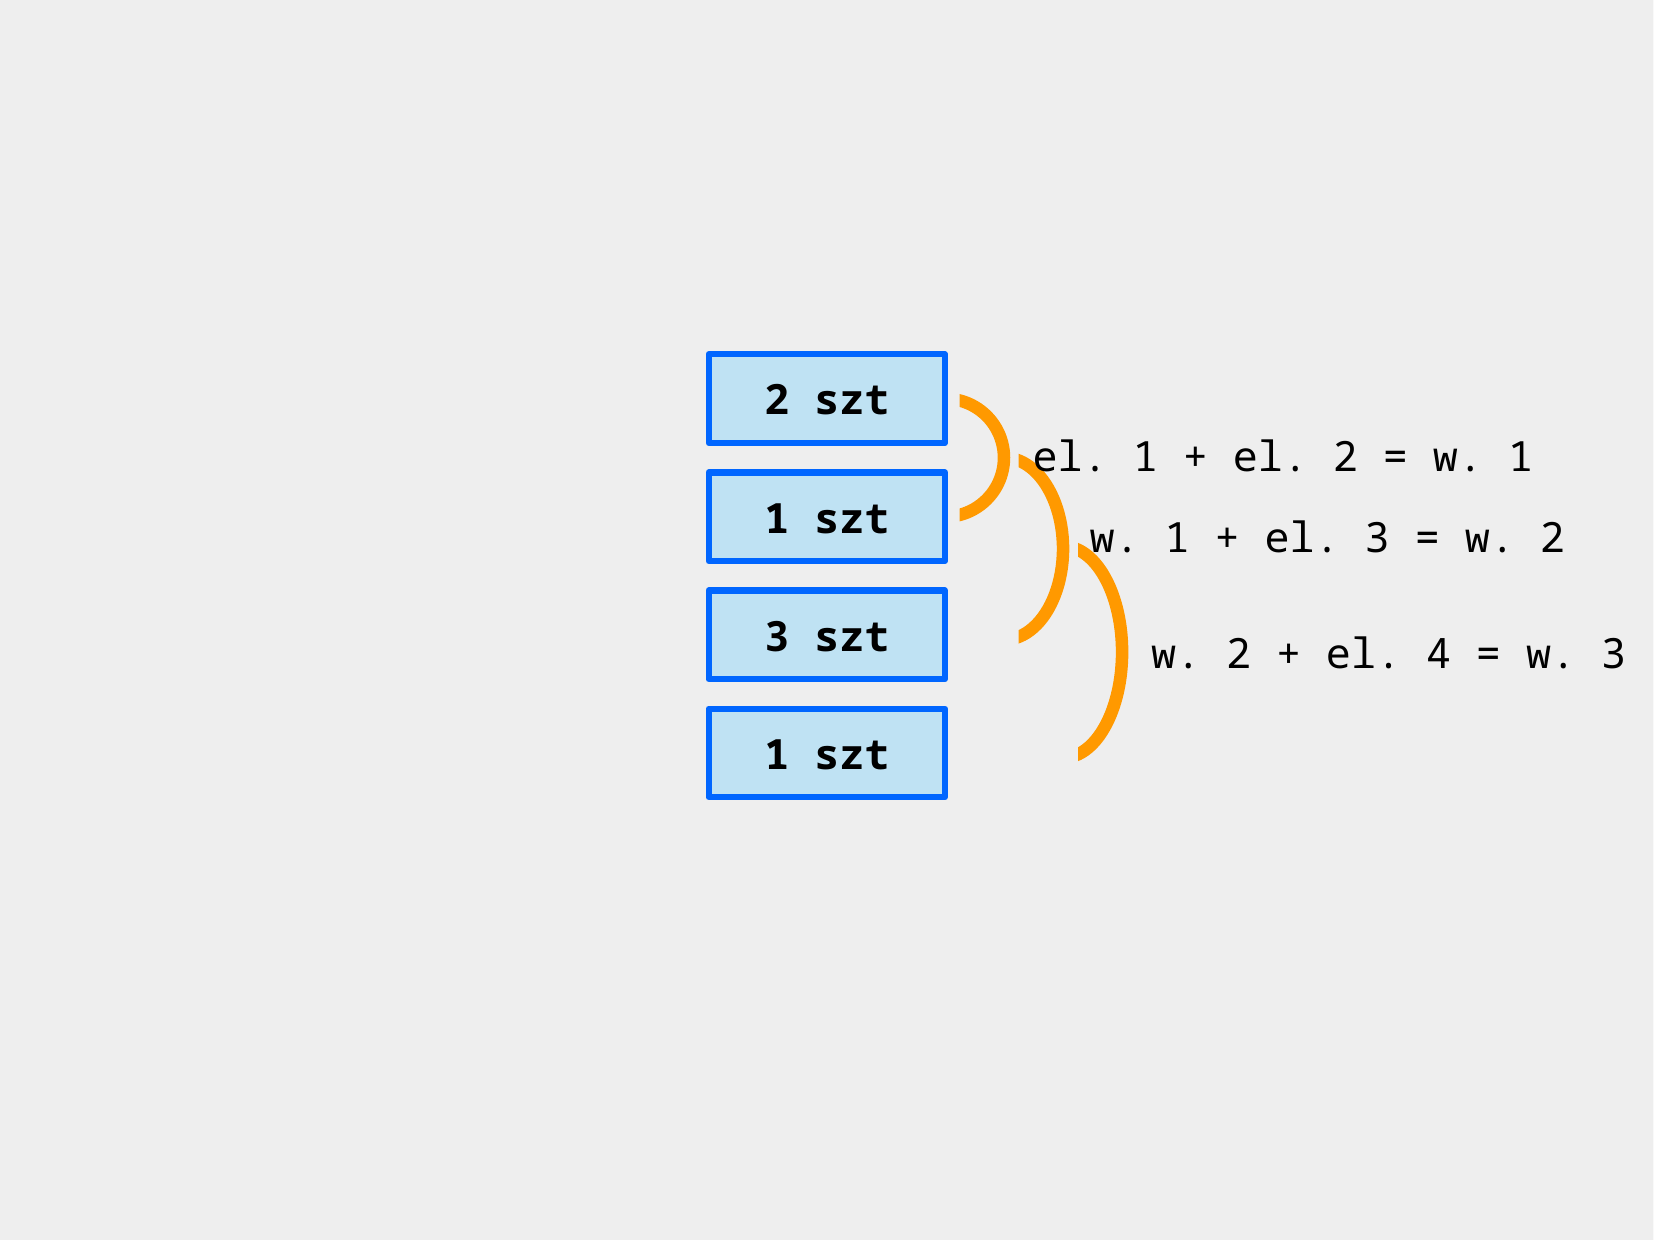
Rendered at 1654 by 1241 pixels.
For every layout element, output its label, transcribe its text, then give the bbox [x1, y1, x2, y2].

text_box el. 1 + el. 2 = w. 1 [1017, 419, 1468, 477]
text_box 2 szt [708, 354, 945, 443]
text_box 1 szt [708, 472, 945, 562]
text_box 1 szt [708, 708, 945, 798]
text_box w. 1 + el. 3 = w. 2 [1074, 500, 1504, 558]
text_box w. 2 + el. 4 = w. 3 [1136, 616, 1565, 675]
text_box 3 szt [708, 590, 945, 680]
text_box [767, 295, 1078, 832]
